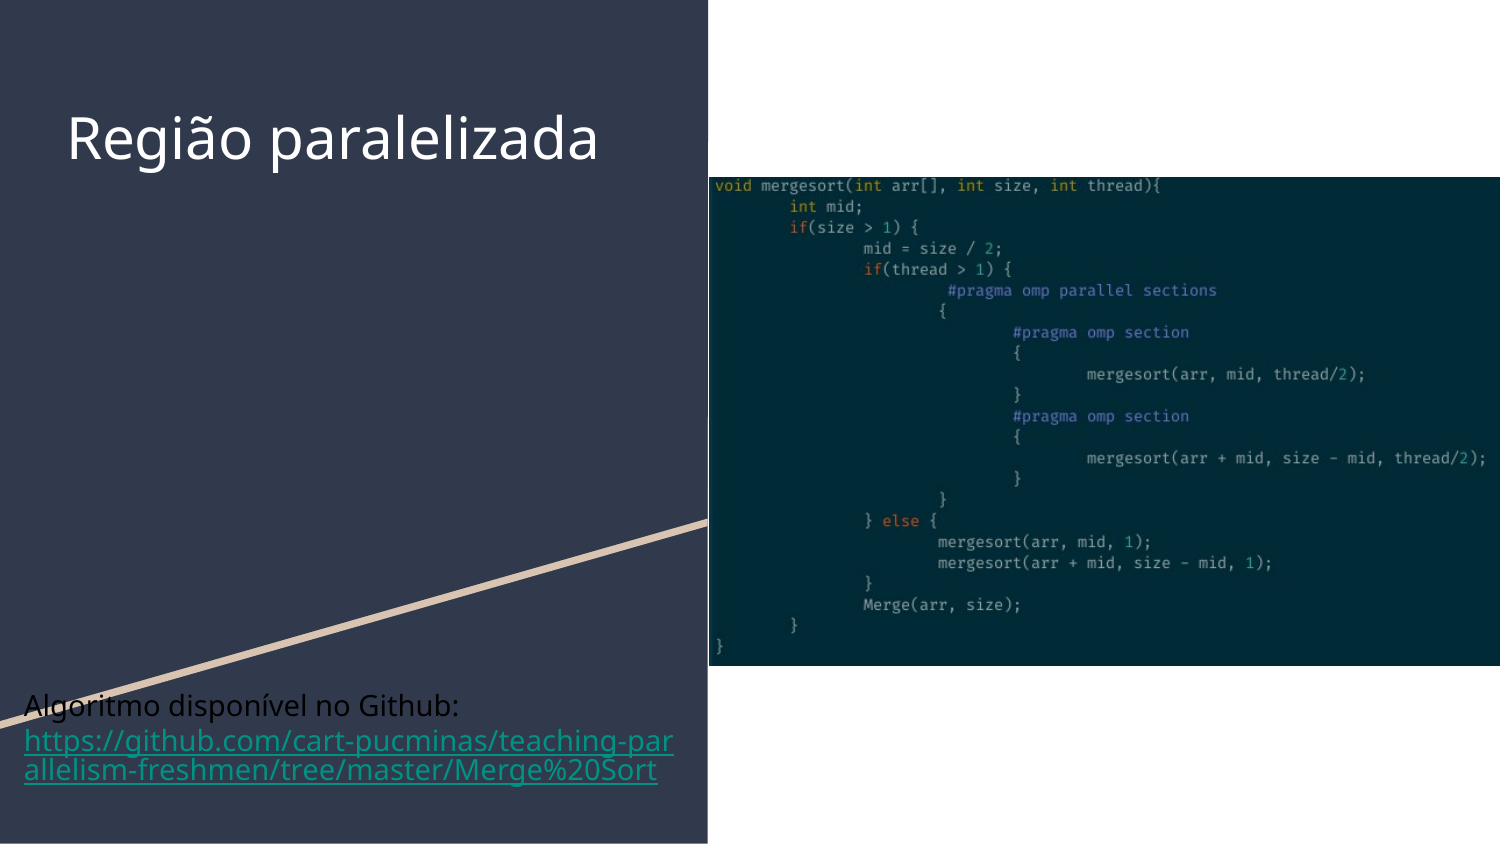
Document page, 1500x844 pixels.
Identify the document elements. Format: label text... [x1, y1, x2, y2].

picture [986, 243, 994, 257]
picture [854, 177, 882, 193]
picture [938, 555, 1031, 578]
picture [976, 263, 984, 274]
picture [846, 177, 851, 195]
picture [1350, 364, 1355, 381]
picture [1033, 537, 1059, 548]
picture [912, 219, 917, 235]
picture [884, 221, 890, 238]
picture [1015, 343, 1020, 362]
picture [968, 597, 1003, 611]
picture [1256, 551, 1271, 570]
picture [929, 513, 936, 530]
picture [892, 263, 947, 281]
picture [790, 618, 797, 633]
picture [1063, 431, 1080, 435]
picture [1111, 301, 1118, 307]
picture [958, 266, 964, 274]
picture [1126, 412, 1150, 423]
picture [1137, 535, 1149, 550]
picture [1472, 451, 1479, 465]
picture [1087, 552, 1121, 570]
picture [1089, 328, 1117, 341]
picture [1134, 556, 1170, 568]
picture [875, 259, 894, 280]
picture [1105, 283, 1113, 297]
picture [932, 177, 936, 194]
picture [1060, 283, 1106, 299]
picture [1011, 387, 1020, 406]
picture [994, 177, 1002, 194]
picture [880, 512, 919, 530]
picture [826, 197, 854, 214]
picture [1232, 451, 1266, 465]
picture [947, 284, 1012, 299]
picture [1068, 560, 1077, 568]
picture [920, 601, 947, 611]
picture [861, 242, 894, 257]
picture [1283, 454, 1319, 464]
picture [955, 177, 985, 195]
picture [1014, 177, 1034, 194]
picture [1014, 470, 1020, 486]
picture [1275, 367, 1337, 381]
picture [1125, 327, 1159, 340]
picture [1023, 286, 1049, 299]
picture [863, 598, 917, 613]
picture [1014, 327, 1077, 342]
picture [862, 260, 871, 281]
picture [921, 242, 957, 260]
picture [759, 179, 842, 195]
picture [786, 198, 820, 233]
picture [716, 639, 722, 654]
picture [1199, 551, 1232, 571]
picture [817, 220, 853, 233]
picture [1088, 411, 1115, 424]
picture [937, 534, 1028, 550]
picture [892, 182, 909, 192]
picture [866, 513, 871, 528]
picture [1348, 451, 1378, 464]
picture [1125, 537, 1131, 548]
picture [1086, 366, 1177, 383]
picture [1078, 534, 1112, 550]
picture [1030, 556, 1059, 568]
picture [1116, 284, 1131, 297]
picture [955, 277, 970, 281]
picture [988, 261, 1003, 276]
picture [865, 224, 871, 233]
picture [1014, 426, 1020, 444]
picture [940, 291, 946, 318]
picture [1083, 452, 1207, 467]
picture [1145, 283, 1217, 300]
picture [967, 242, 974, 255]
picture [1340, 368, 1346, 381]
picture [1163, 326, 1168, 339]
picture [1226, 367, 1261, 382]
picture [865, 576, 871, 591]
picture [1181, 365, 1208, 380]
picture [1154, 409, 1188, 423]
picture [715, 177, 754, 195]
picture [1218, 455, 1226, 462]
picture [1048, 177, 1078, 195]
picture [1248, 555, 1252, 568]
picture [912, 177, 926, 193]
picture [1396, 450, 1468, 465]
picture [1234, 557, 1238, 567]
title Região paralelizada [51, 82, 660, 494]
picture [894, 223, 899, 235]
picture [1006, 261, 1012, 278]
picture [1004, 179, 1012, 193]
picture [1205, 300, 1220, 304]
picture [1006, 597, 1013, 612]
text_box Algoritmo disponível no Github: https://github.com/cart-pucminas/teaching-parallelism-freshmen/tree/master/Merge%20Sort [8, 672, 702, 812]
picture [901, 246, 911, 251]
picture [1089, 177, 1143, 192]
picture [1172, 328, 1188, 338]
picture [941, 492, 946, 507]
picture [1145, 177, 1159, 194]
picture [1014, 410, 1079, 425]
